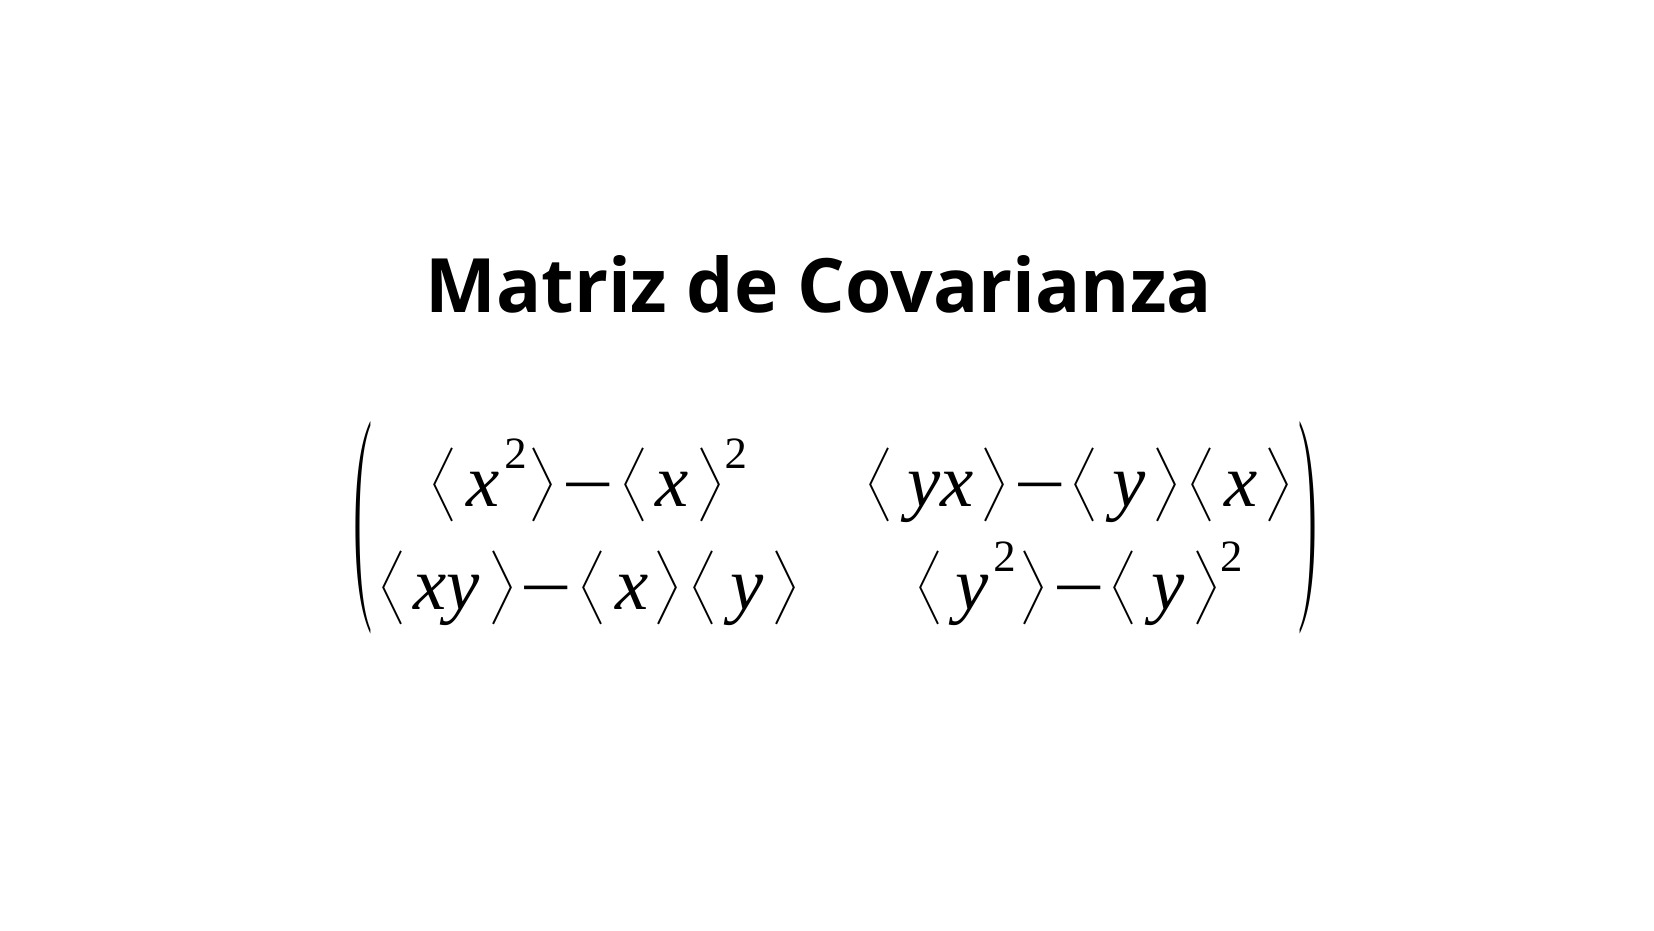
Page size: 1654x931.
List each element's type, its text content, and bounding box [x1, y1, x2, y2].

chart [343, 418, 1327, 640]
text_box Matriz de Covarianza [236, 224, 1402, 383]
